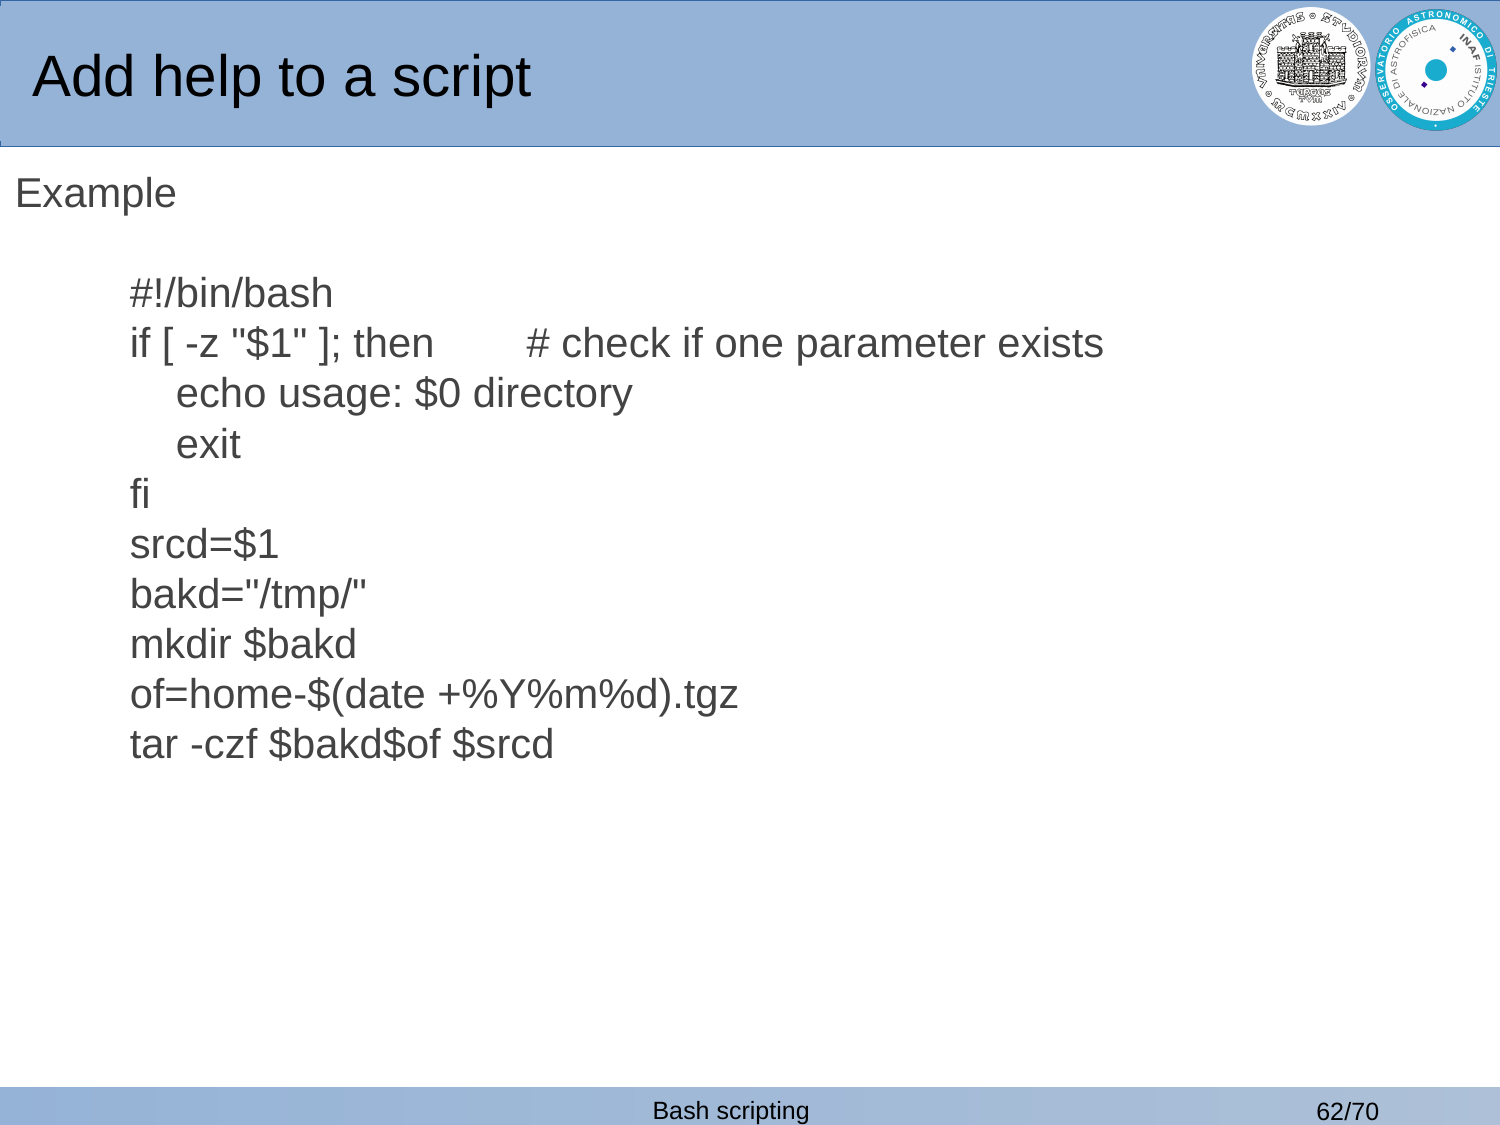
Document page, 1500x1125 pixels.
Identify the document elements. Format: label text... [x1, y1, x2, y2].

picture [1252, 0, 1500, 156]
text_box Add help to a script [0, 5, 1232, 141]
list Example #!/bin/bash if [ -z "$1" ]; then # check if one parameter exists echo usage: $0 directory exit fi srcd=$1 bakd="/tmp/" mkdir $bakd of=home-$(date +%Y%m%d).tgz tar -czf $bakd$of $srcd [0, 158, 1500, 1104]
